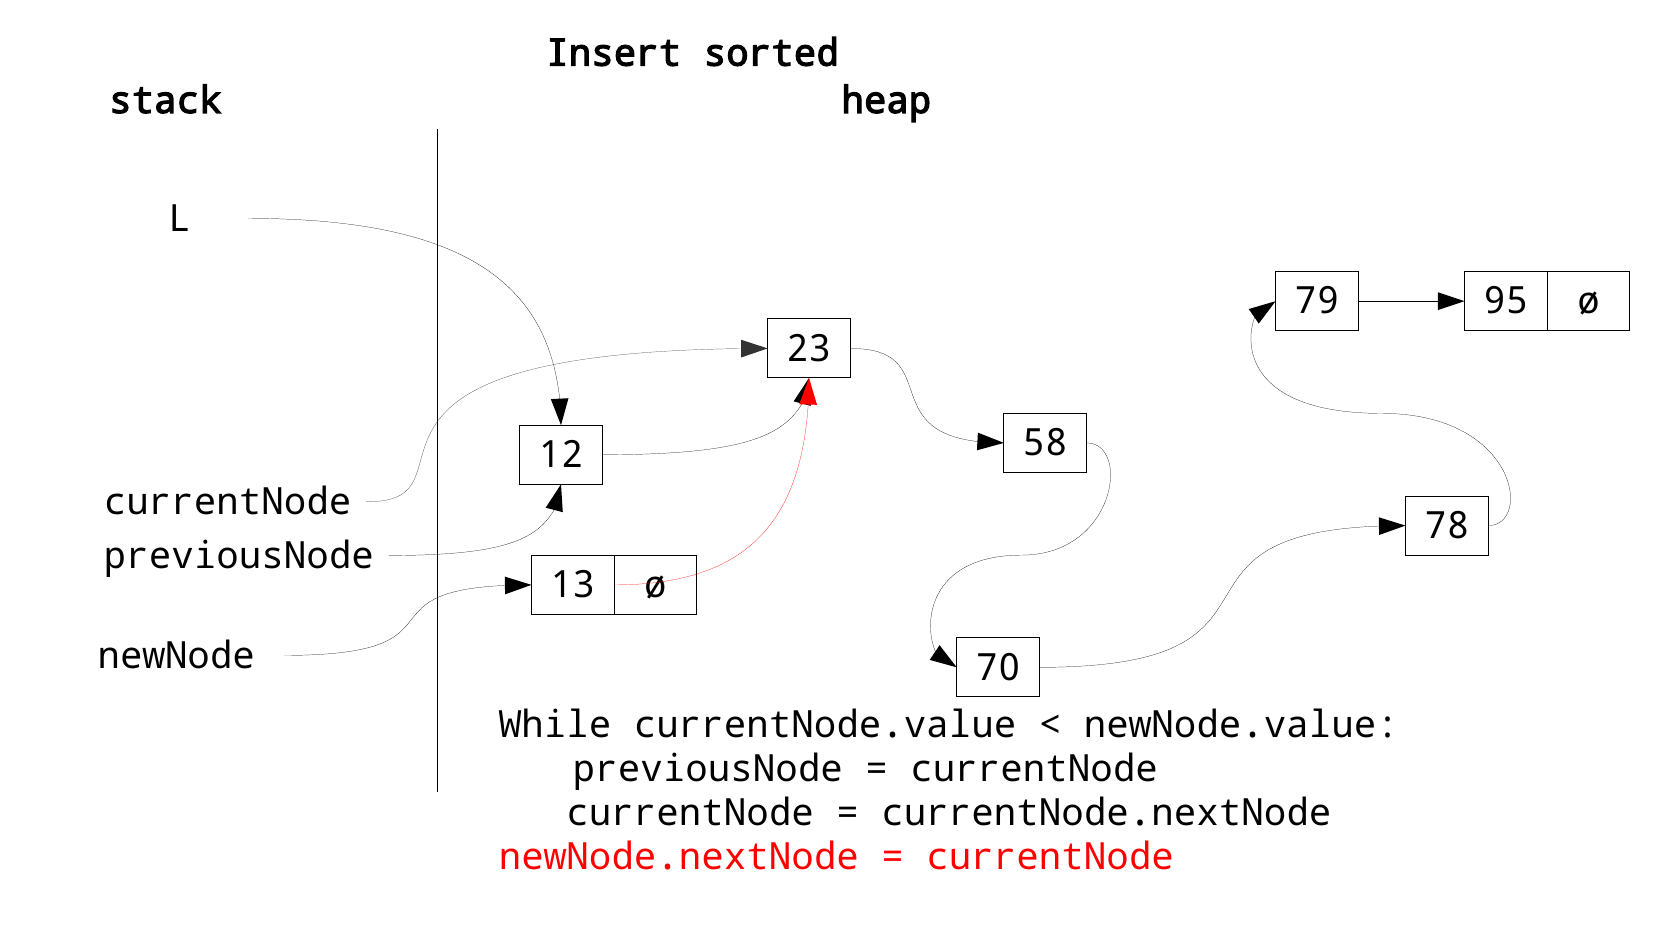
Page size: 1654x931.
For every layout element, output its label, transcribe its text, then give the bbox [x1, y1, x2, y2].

text_box newNode [82, 625, 284, 685]
text_box 23 [767, 318, 851, 378]
text_box stack [94, 70, 308, 130]
text_box 58 [1003, 413, 1087, 473]
text_box While currentNode.value < newNode.value: previousNode = currentNode currentNode = currentNode.nextNode newNode.nextNode = currentNode [484, 695, 1654, 886]
text_box 12 [519, 425, 603, 485]
text_box Insert sorted [531, 23, 1028, 83]
text_box previousNode [89, 526, 389, 585]
text_box heap [826, 70, 1040, 130]
text_box ø [615, 575, 697, 615]
text_box 79 [1275, 271, 1359, 331]
text_box 70 [956, 637, 1040, 695]
text_box L [153, 188, 249, 248]
text_box 95 [1464, 271, 1547, 331]
text_box 78 [1405, 496, 1489, 556]
text_box currentNode [88, 472, 367, 532]
text_box ø [1547, 271, 1630, 331]
text_box 13 [531, 555, 615, 615]
text_box ø [615, 555, 697, 584]
